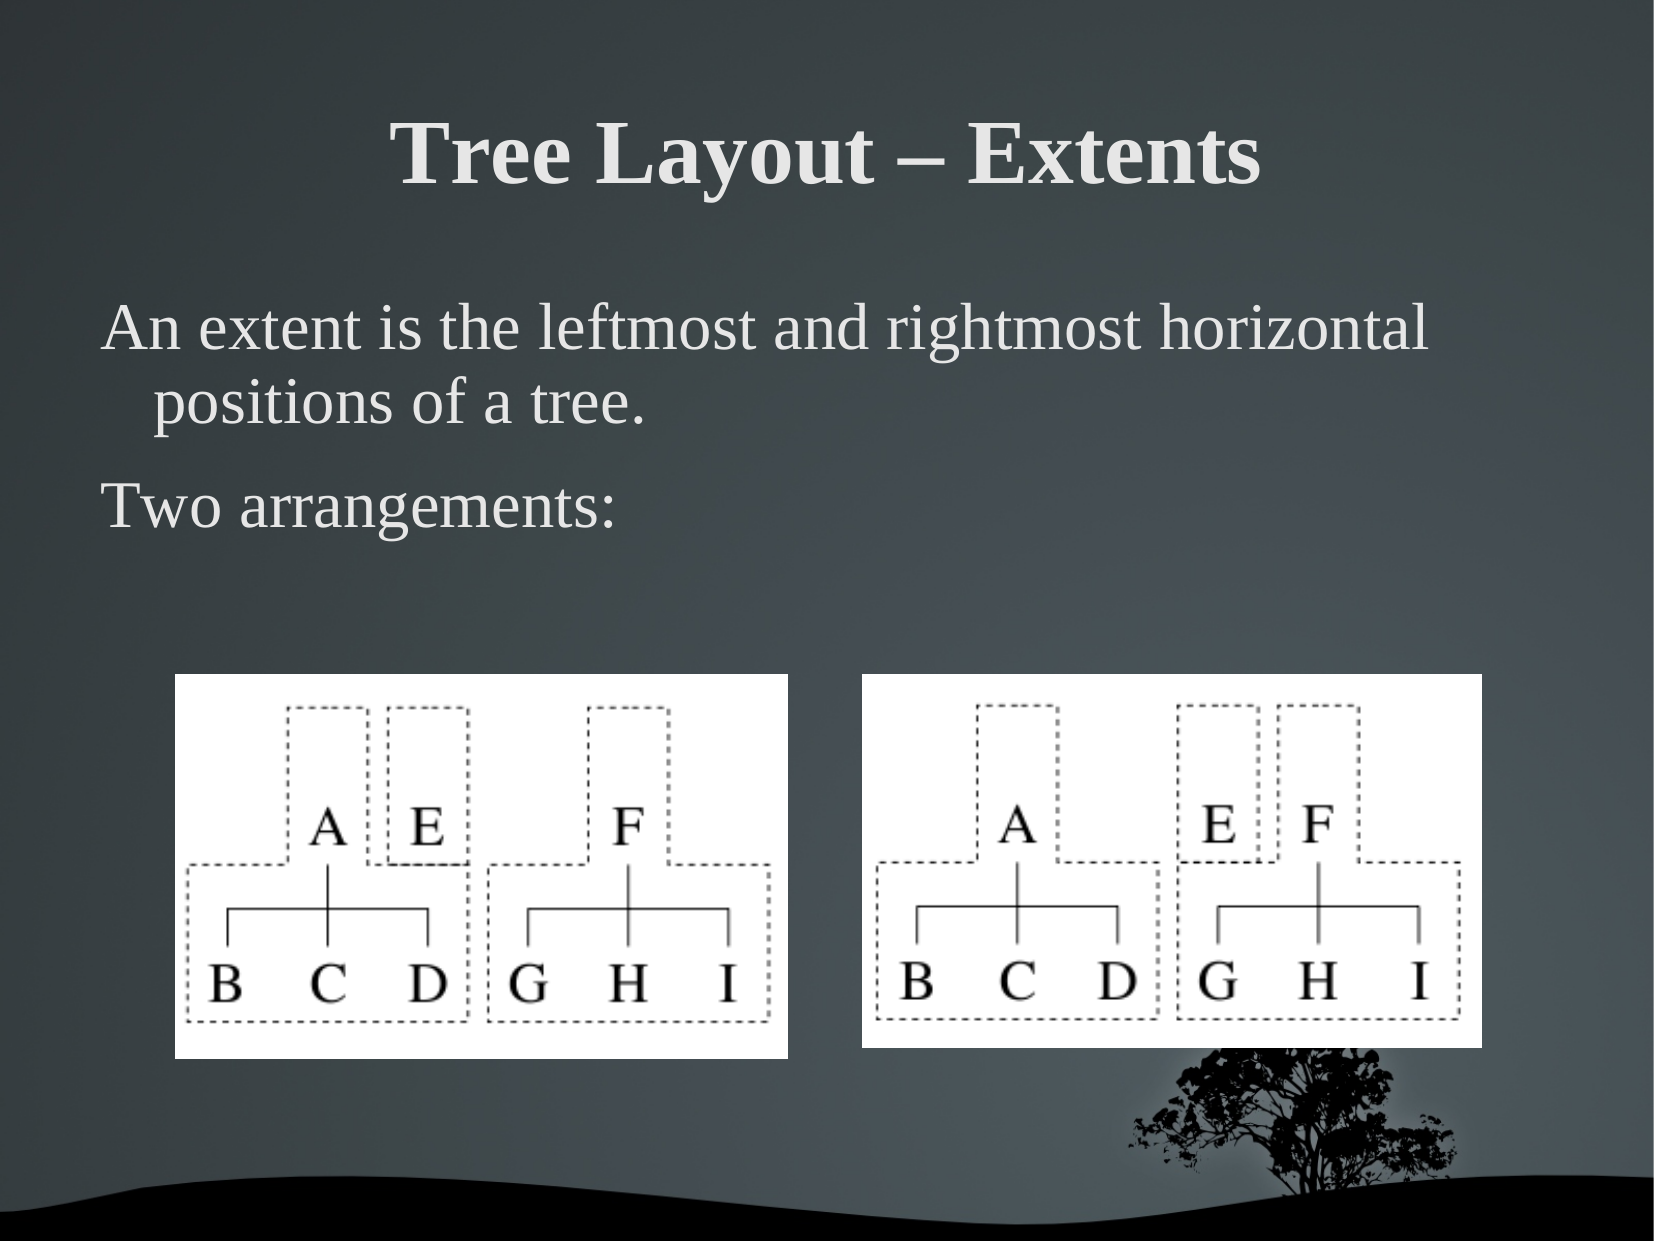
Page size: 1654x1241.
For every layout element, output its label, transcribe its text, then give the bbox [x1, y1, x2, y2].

picture [0, 0, 1654, 1241]
title Tree Layout – Extents [82, 56, 1571, 250]
list An extent is the leftmost and rightmost horizontal positions of a tree. Two arrangements: [82, 290, 1571, 563]
